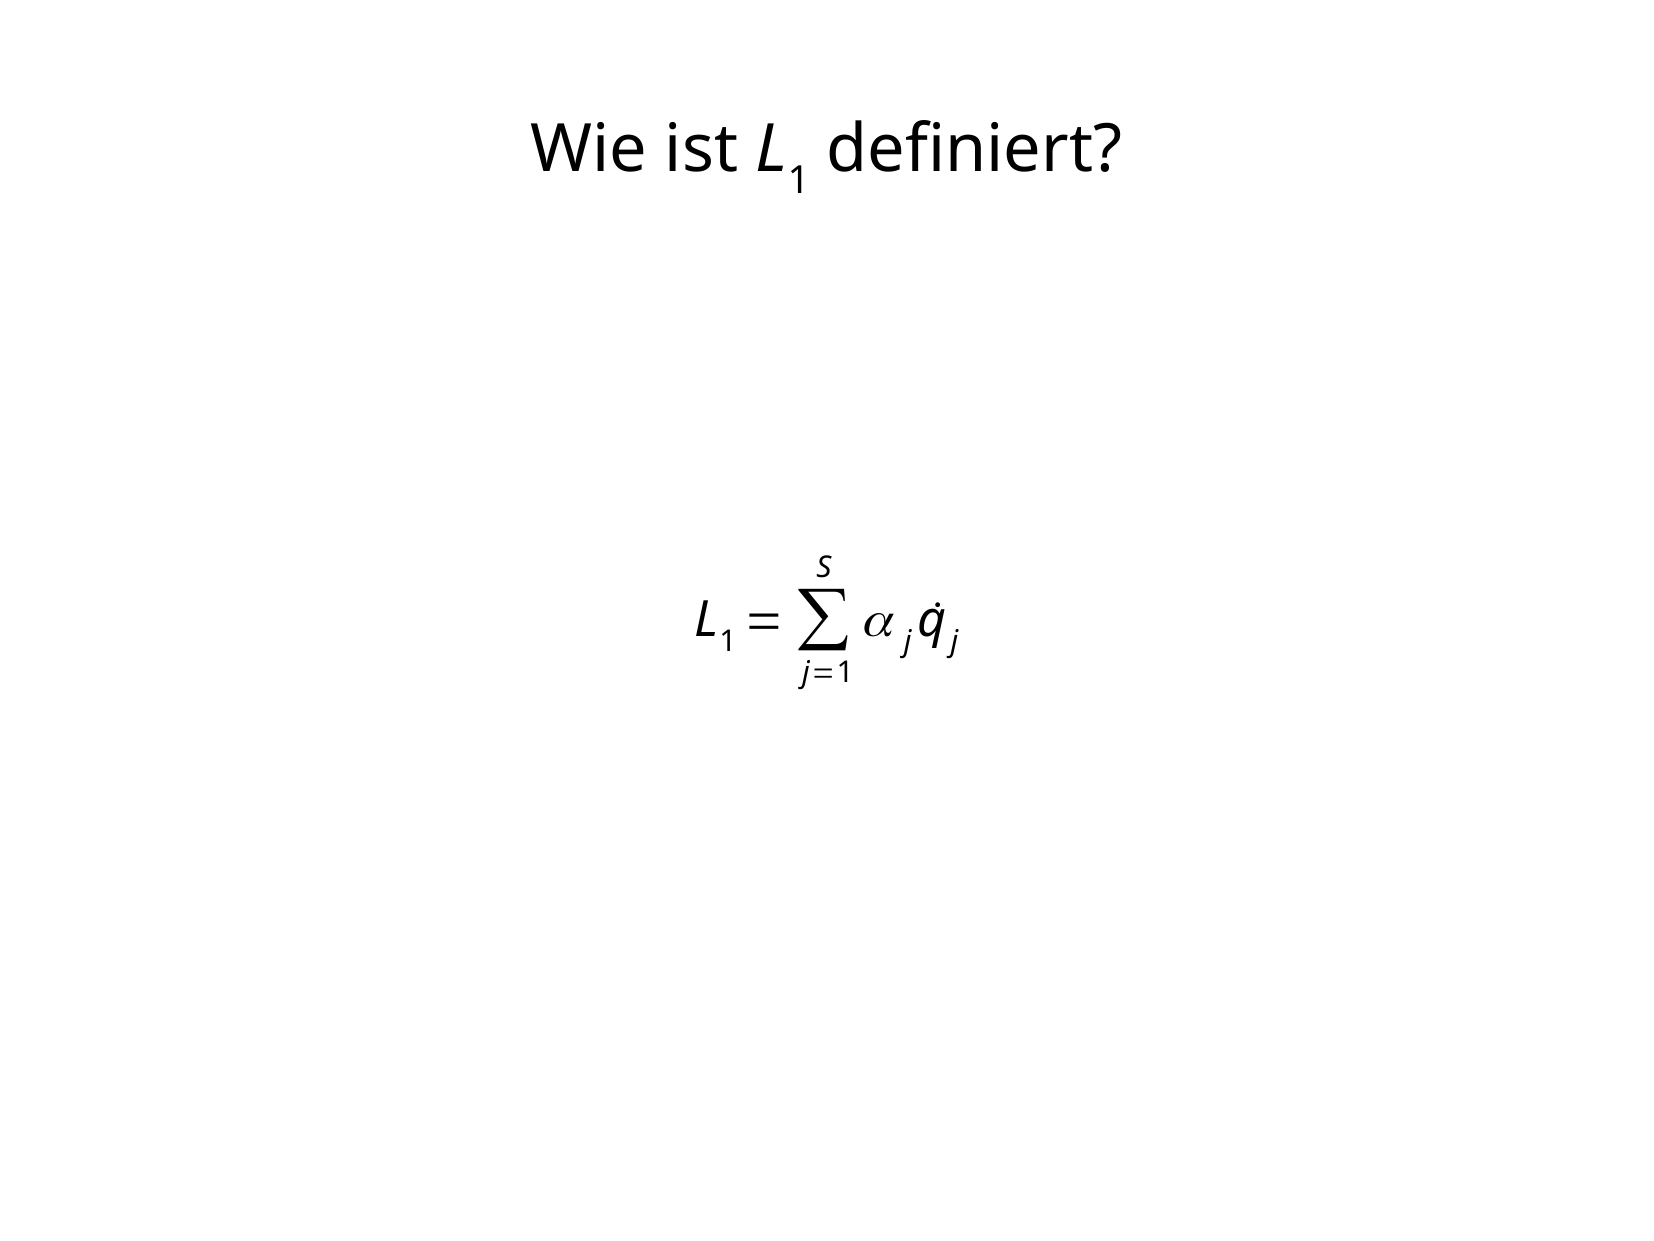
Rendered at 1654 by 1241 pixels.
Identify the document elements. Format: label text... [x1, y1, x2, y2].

title Wie ist L1 definiert? [82, 49, 1571, 257]
chart [688, 549, 966, 691]
